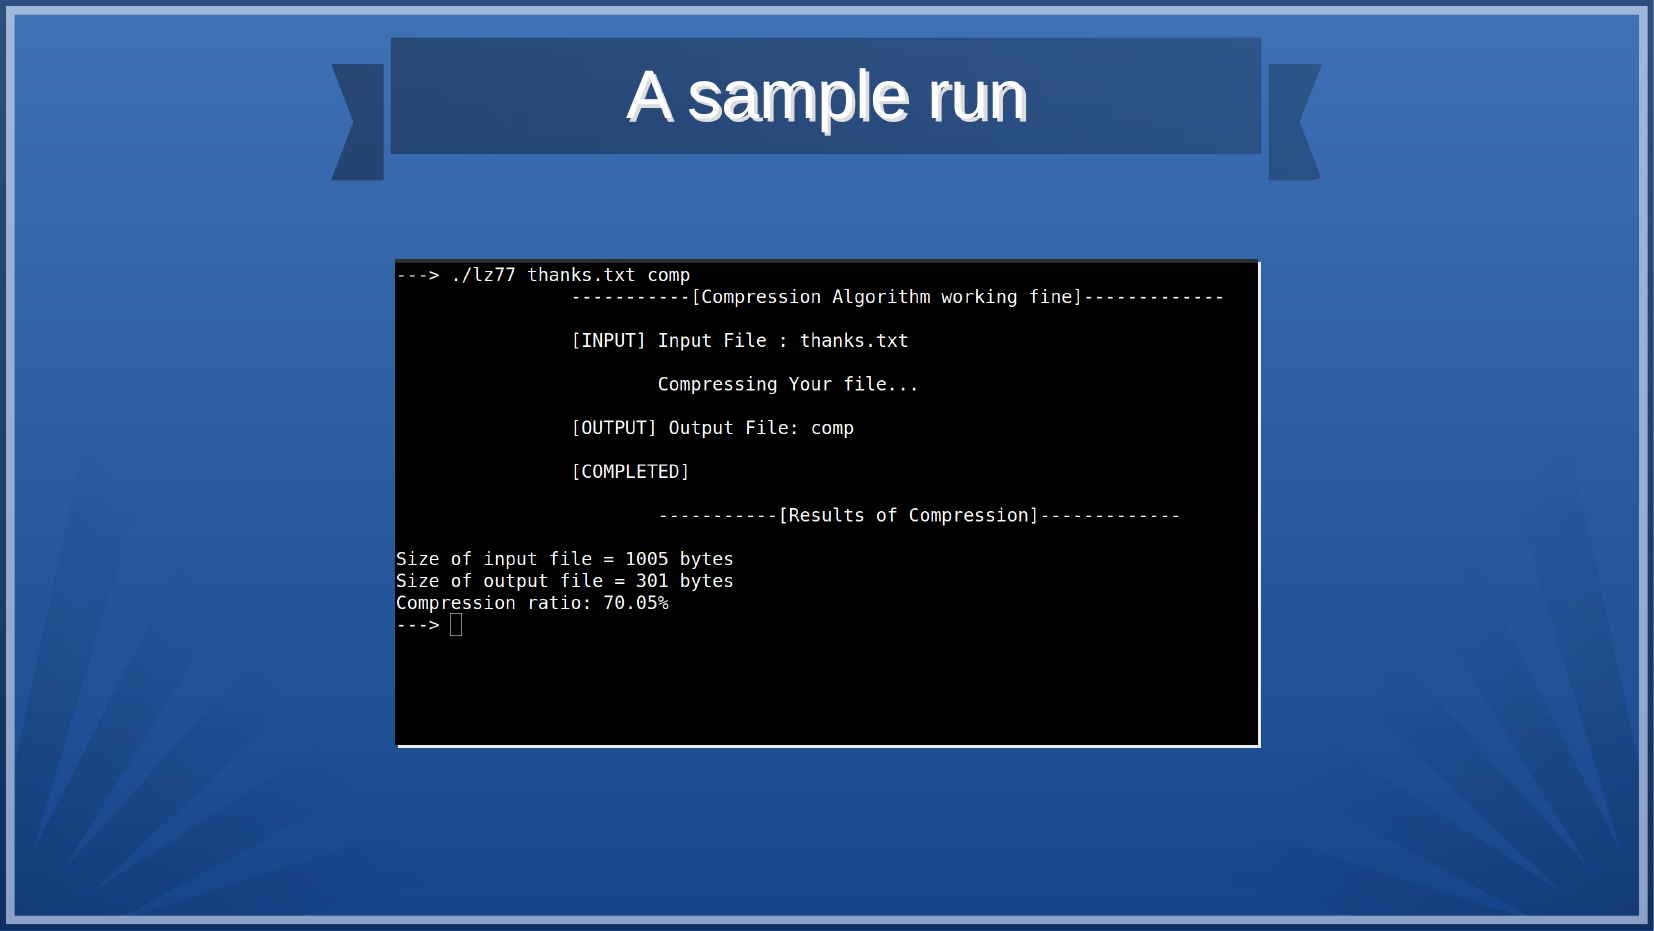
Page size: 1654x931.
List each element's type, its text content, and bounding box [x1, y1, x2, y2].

title A sample run [389, 35, 1264, 154]
picture [395, 259, 1258, 745]
